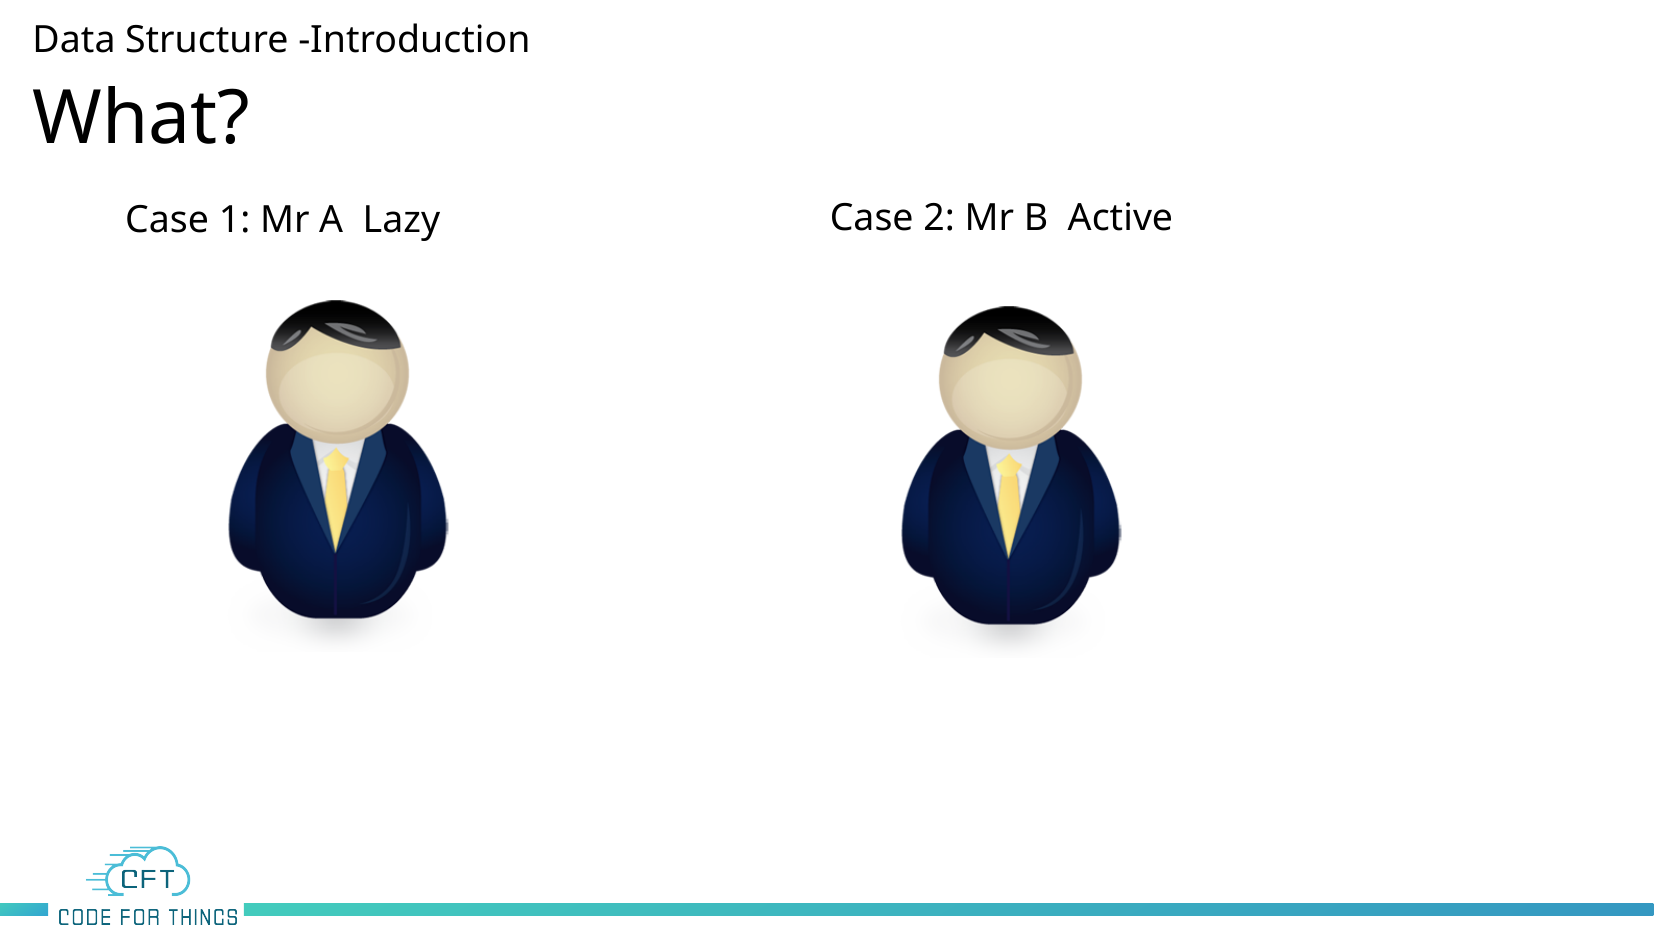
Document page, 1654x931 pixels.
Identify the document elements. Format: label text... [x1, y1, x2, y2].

picture [59, 846, 237, 925]
text_box Case 1: Mr A Lazy [110, 185, 532, 244]
title Data Structure -Introduction What? [32, 12, 1184, 166]
text_box Case 2: Mr B Active [814, 183, 1241, 242]
picture [195, 271, 485, 652]
picture [868, 277, 1158, 658]
